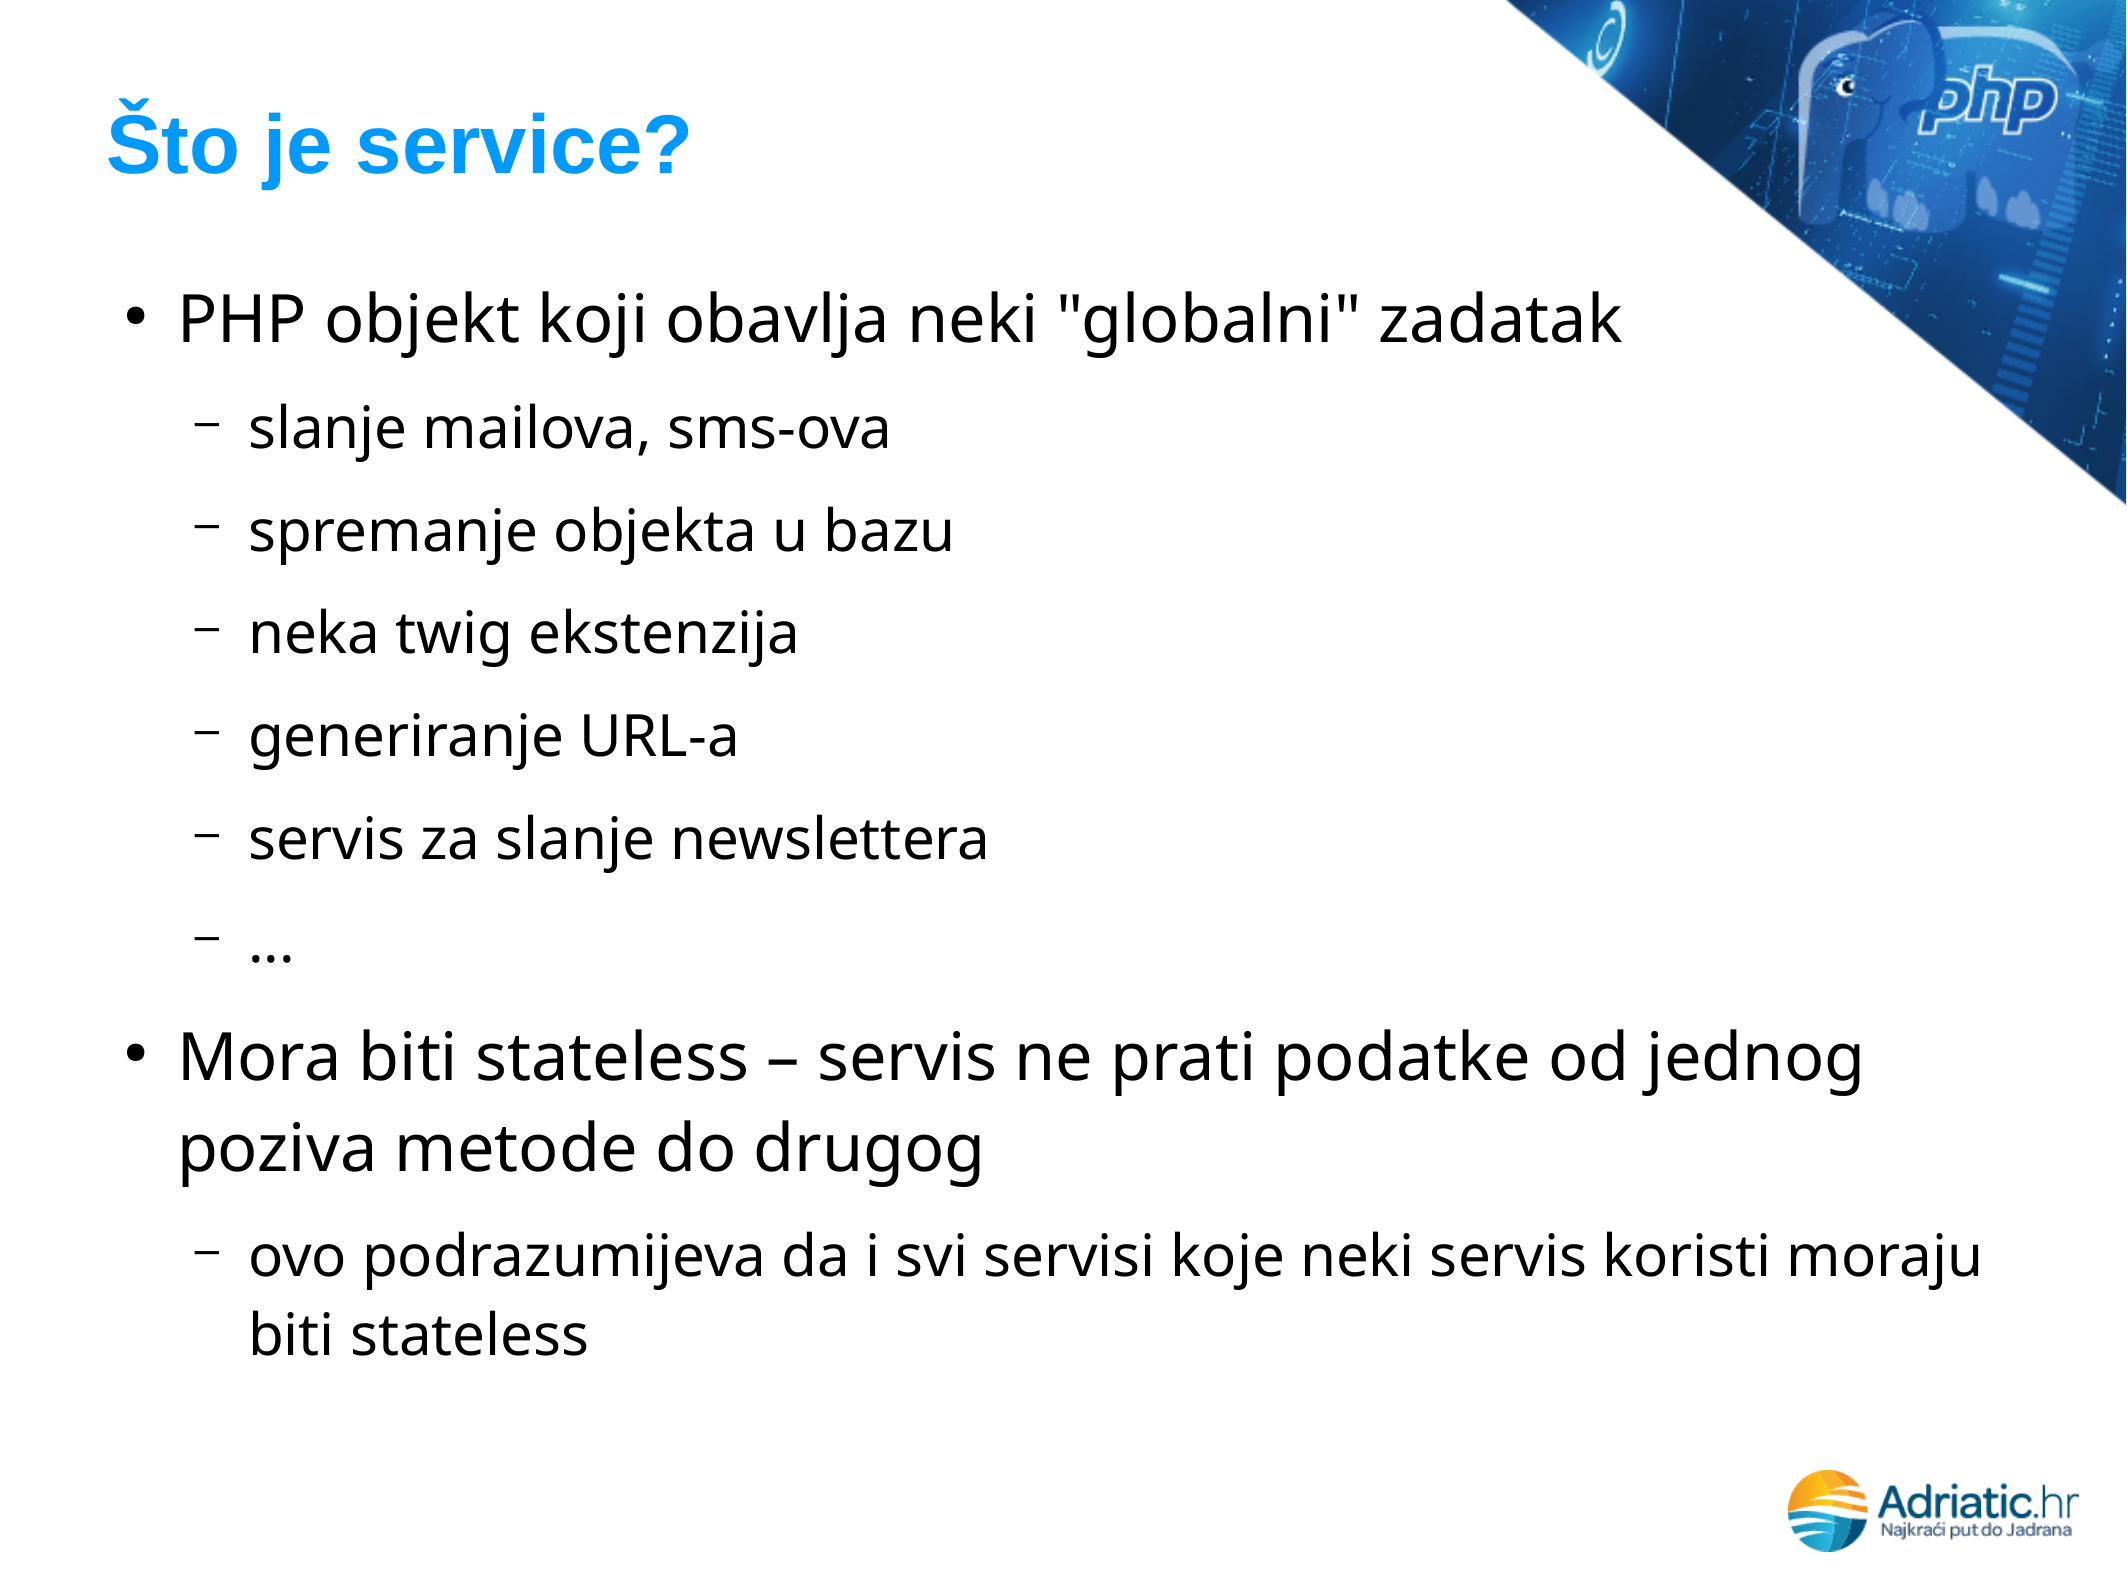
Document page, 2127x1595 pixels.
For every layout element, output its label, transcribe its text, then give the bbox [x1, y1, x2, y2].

list PHP objekt koji obavlja neki "globalni" zadatak slanje mailova, sms-ova spremanje objekta u bazu neka twig ekstenzija generiranje URL-a servis za slanje newslettera ... Mora biti stateless – servis ne prati podatke od jednog poziva metode do drugog ovo podrazumijeva da i svi servisi koje neki servis koristi moraju biti stateless [106, 271, 2020, 1453]
title Što je service? [106, 70, 1630, 219]
picture [1505, 0, 2127, 625]
picture [1788, 1470, 2079, 1552]
